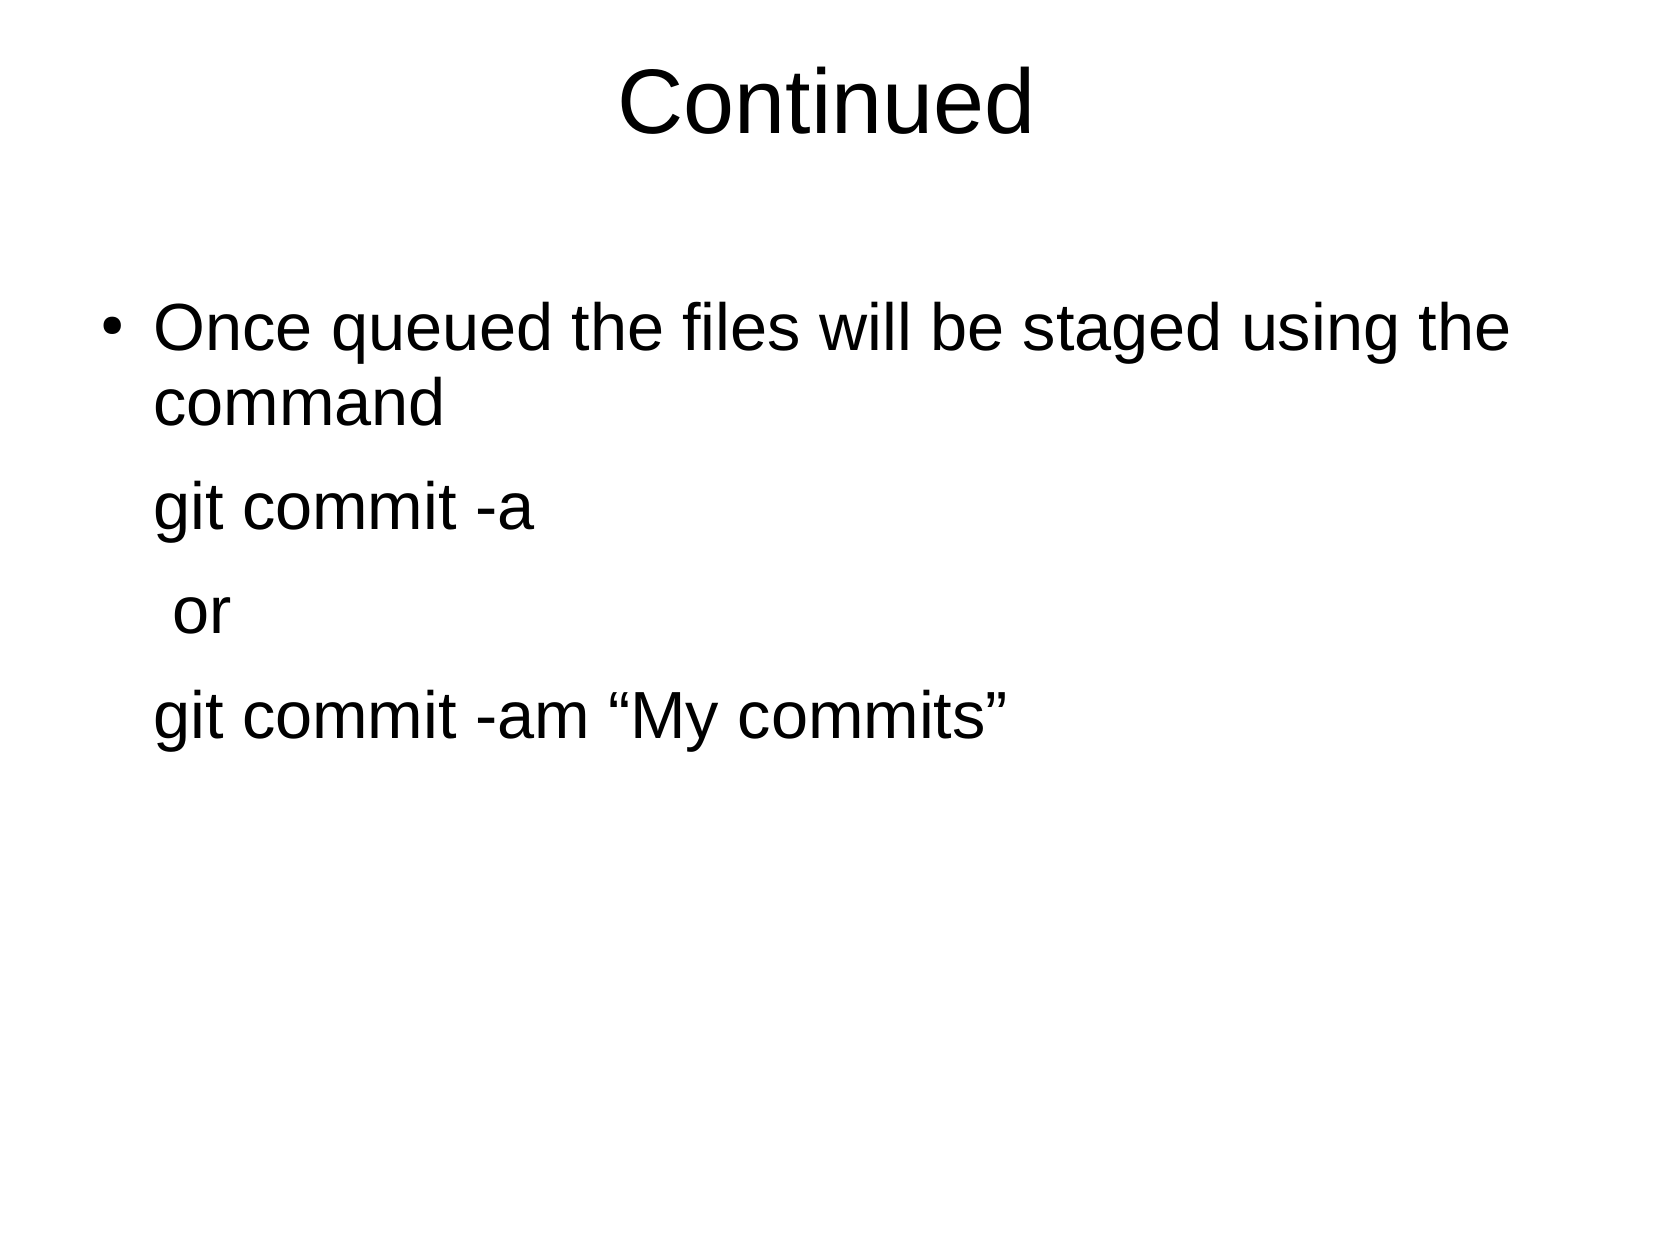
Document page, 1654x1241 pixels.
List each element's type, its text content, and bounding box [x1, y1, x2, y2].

title Continued [82, 49, 1571, 257]
list Once queued the files will be staged using the command git commit -a or git commit -am “My commits” [82, 290, 1571, 1010]
